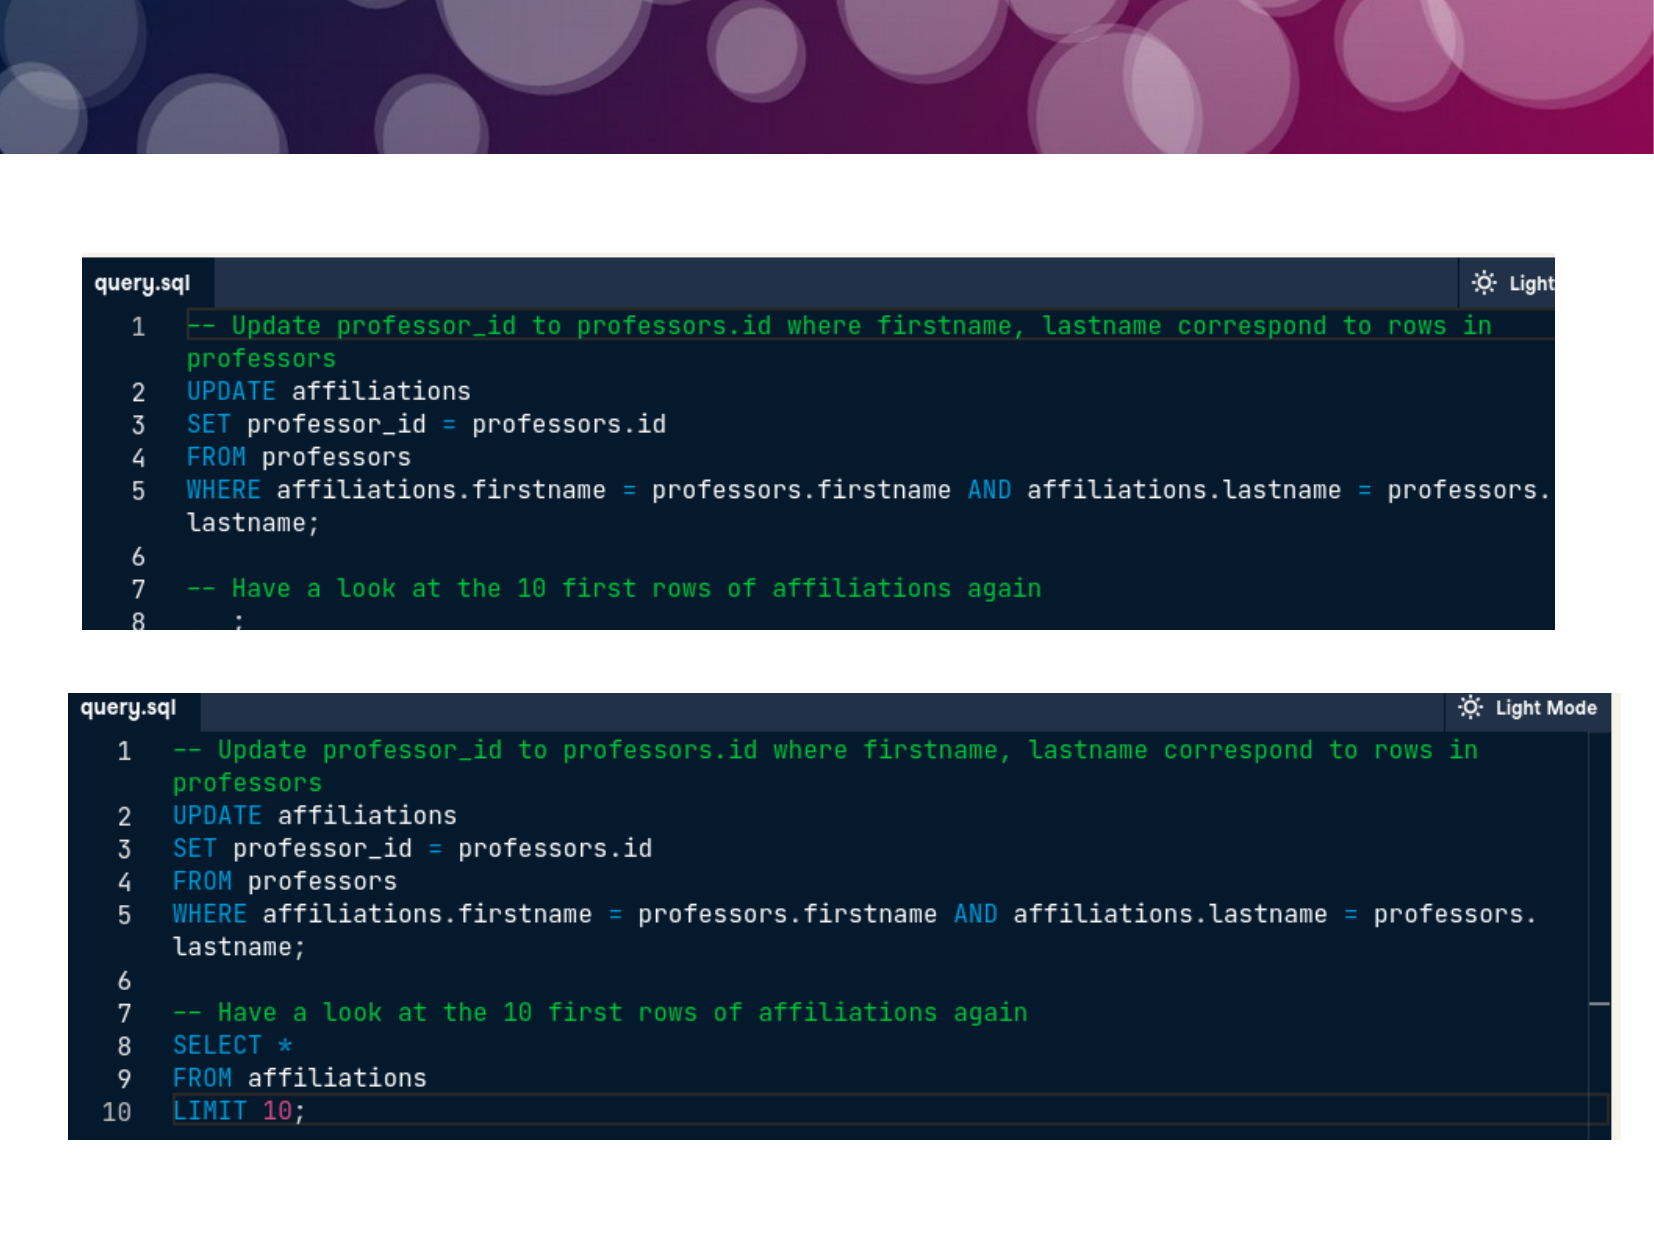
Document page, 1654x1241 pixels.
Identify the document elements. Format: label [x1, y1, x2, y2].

picture [82, 253, 1555, 631]
picture [68, 693, 1621, 1141]
